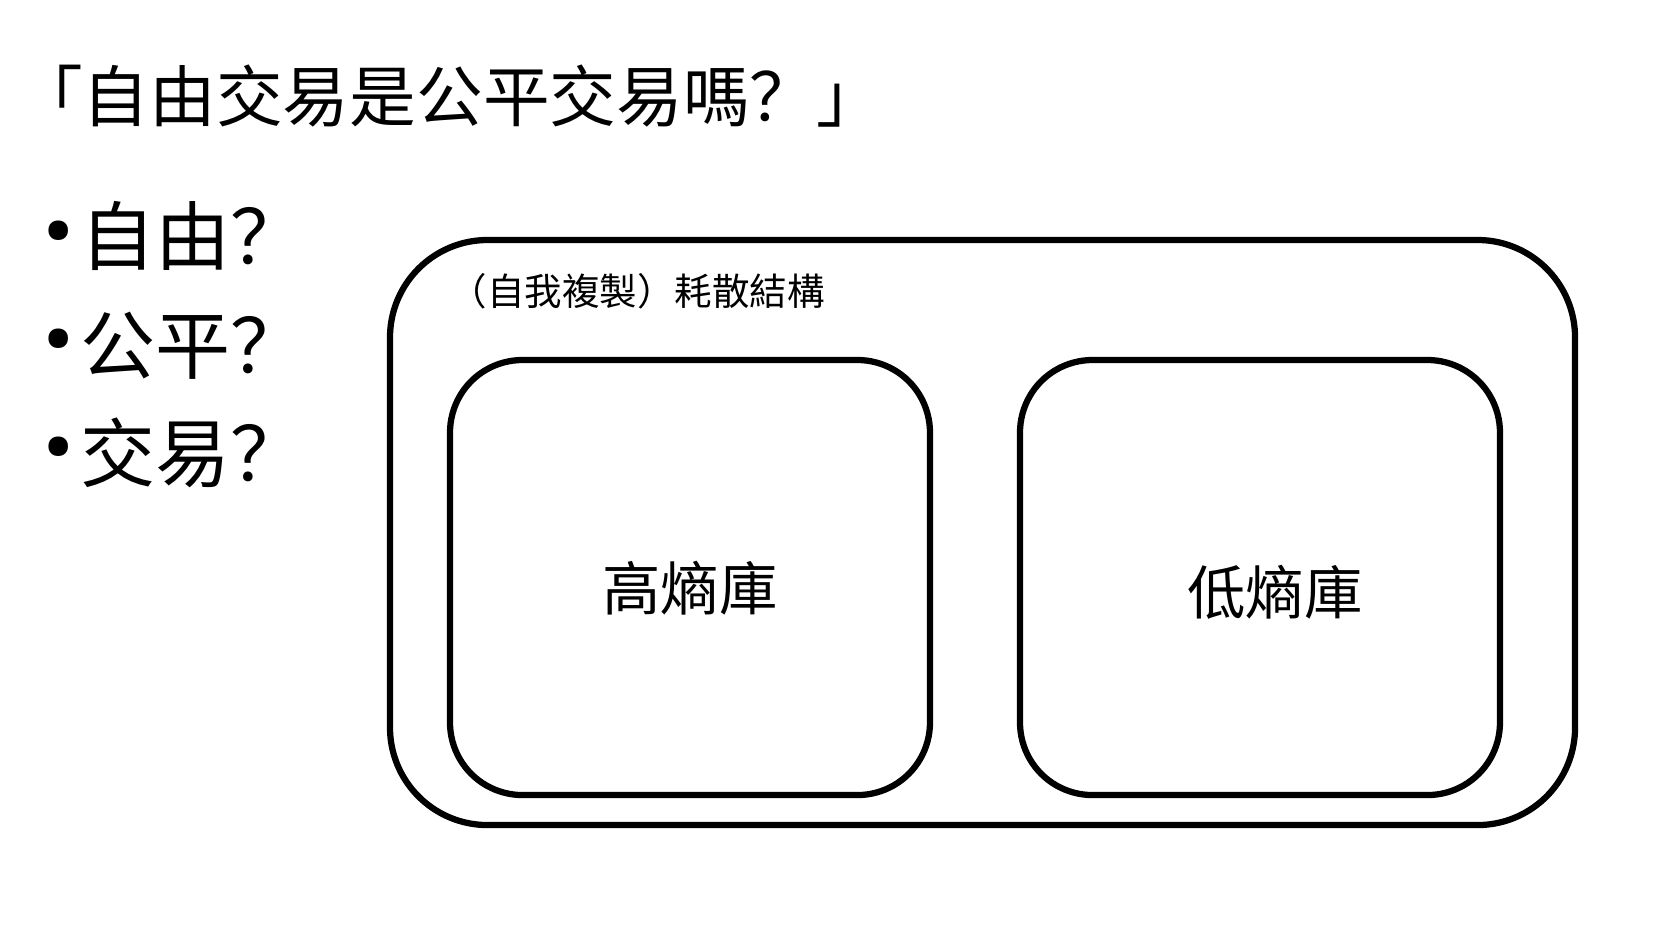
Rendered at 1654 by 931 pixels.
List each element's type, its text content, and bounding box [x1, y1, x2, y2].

text_box 自由？ 公平？ 交易？ [30, 170, 451, 483]
title 「自由交易是公平交易嗎？」 [0, 15, 901, 171]
text_box [390, 240, 1576, 826]
text_box 高熵庫 [465, 535, 916, 628]
text_box 低熵庫 [1050, 540, 1501, 632]
text_box （自我複製）耗散結構 [435, 255, 886, 320]
